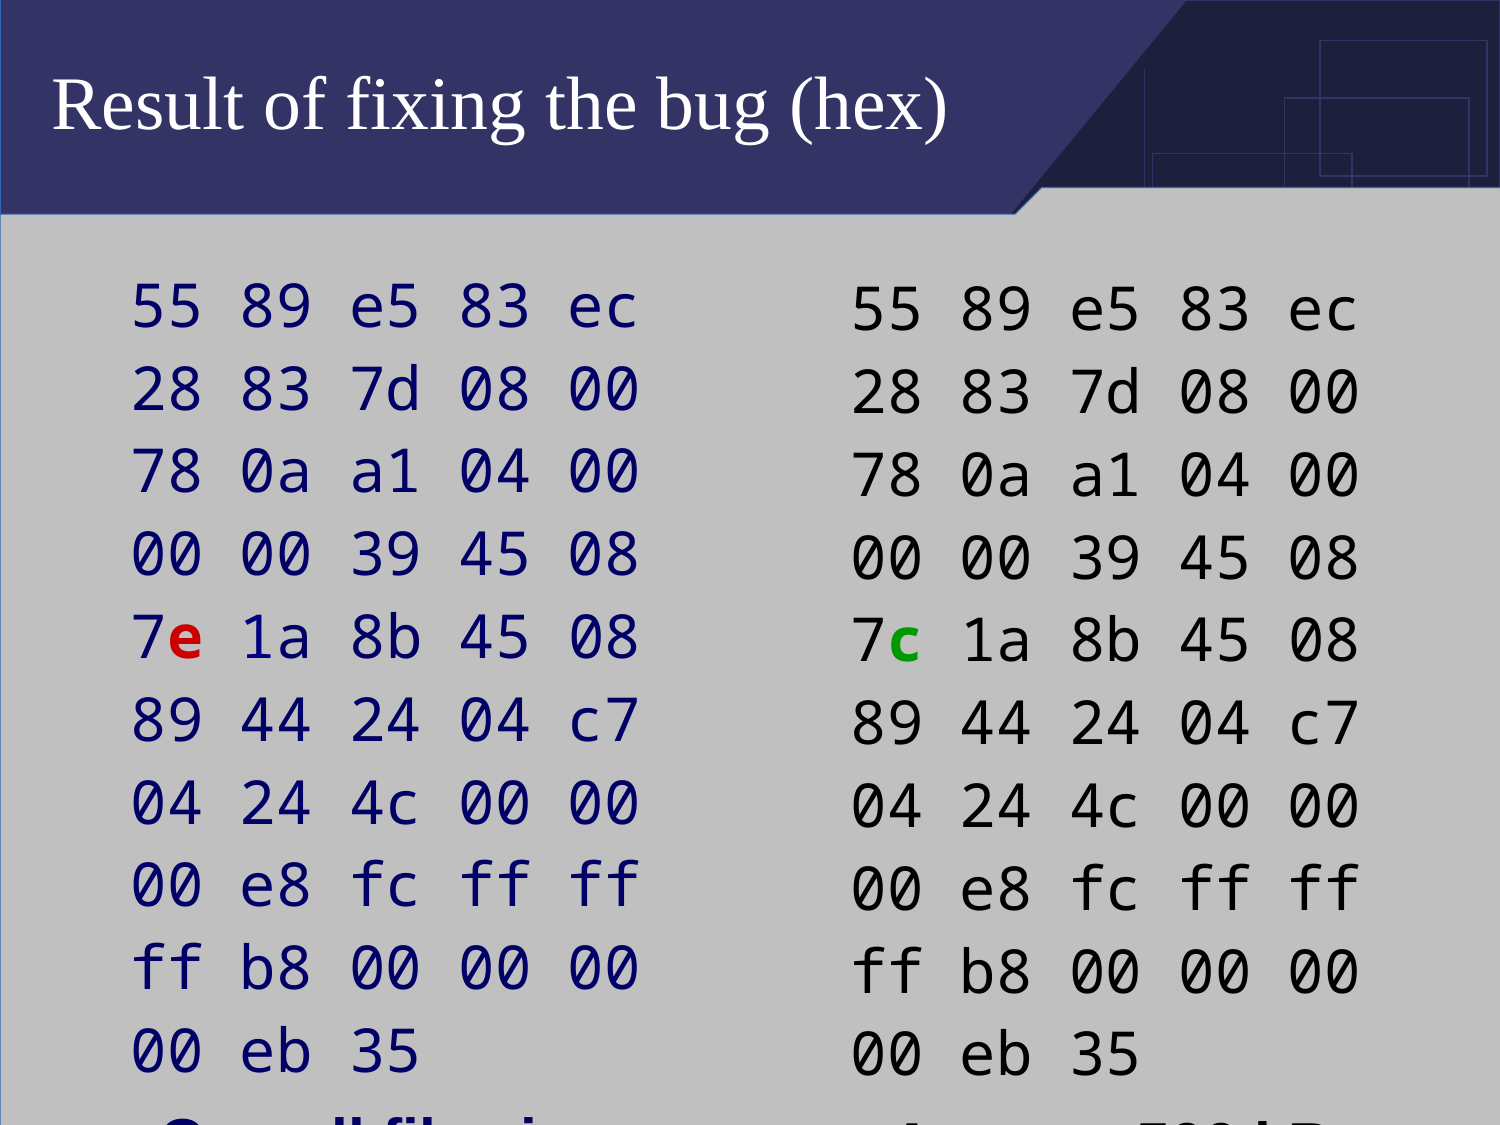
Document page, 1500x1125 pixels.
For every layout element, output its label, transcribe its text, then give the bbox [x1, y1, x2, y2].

text_box 55 89 e5 83 ec 28 83 7d 08 00 78 0a a1 04 00 00 00 39 45 08 7e 1a 8b 45 08 89 44 24 04 c7 04 24 4c 00 00 00 e8 fc ff ff ff b8 00 00 00 00 eb 35 Overall file size: [45, 254, 667, 908]
text_box Result of fixing the bug (hex) [0, 55, 1281, 154]
text_box 55 89 e5 83 ec 28 83 7d 08 00 78 0a a1 04 00 00 00 39 45 08 7c 1a 8b 45 08 89 44 24 04 c7 04 24 4c 00 00 00 e8 fc ff ff ff b8 00 00 00 00 eb 35 Approx. 500 kB [765, 258, 1388, 912]
